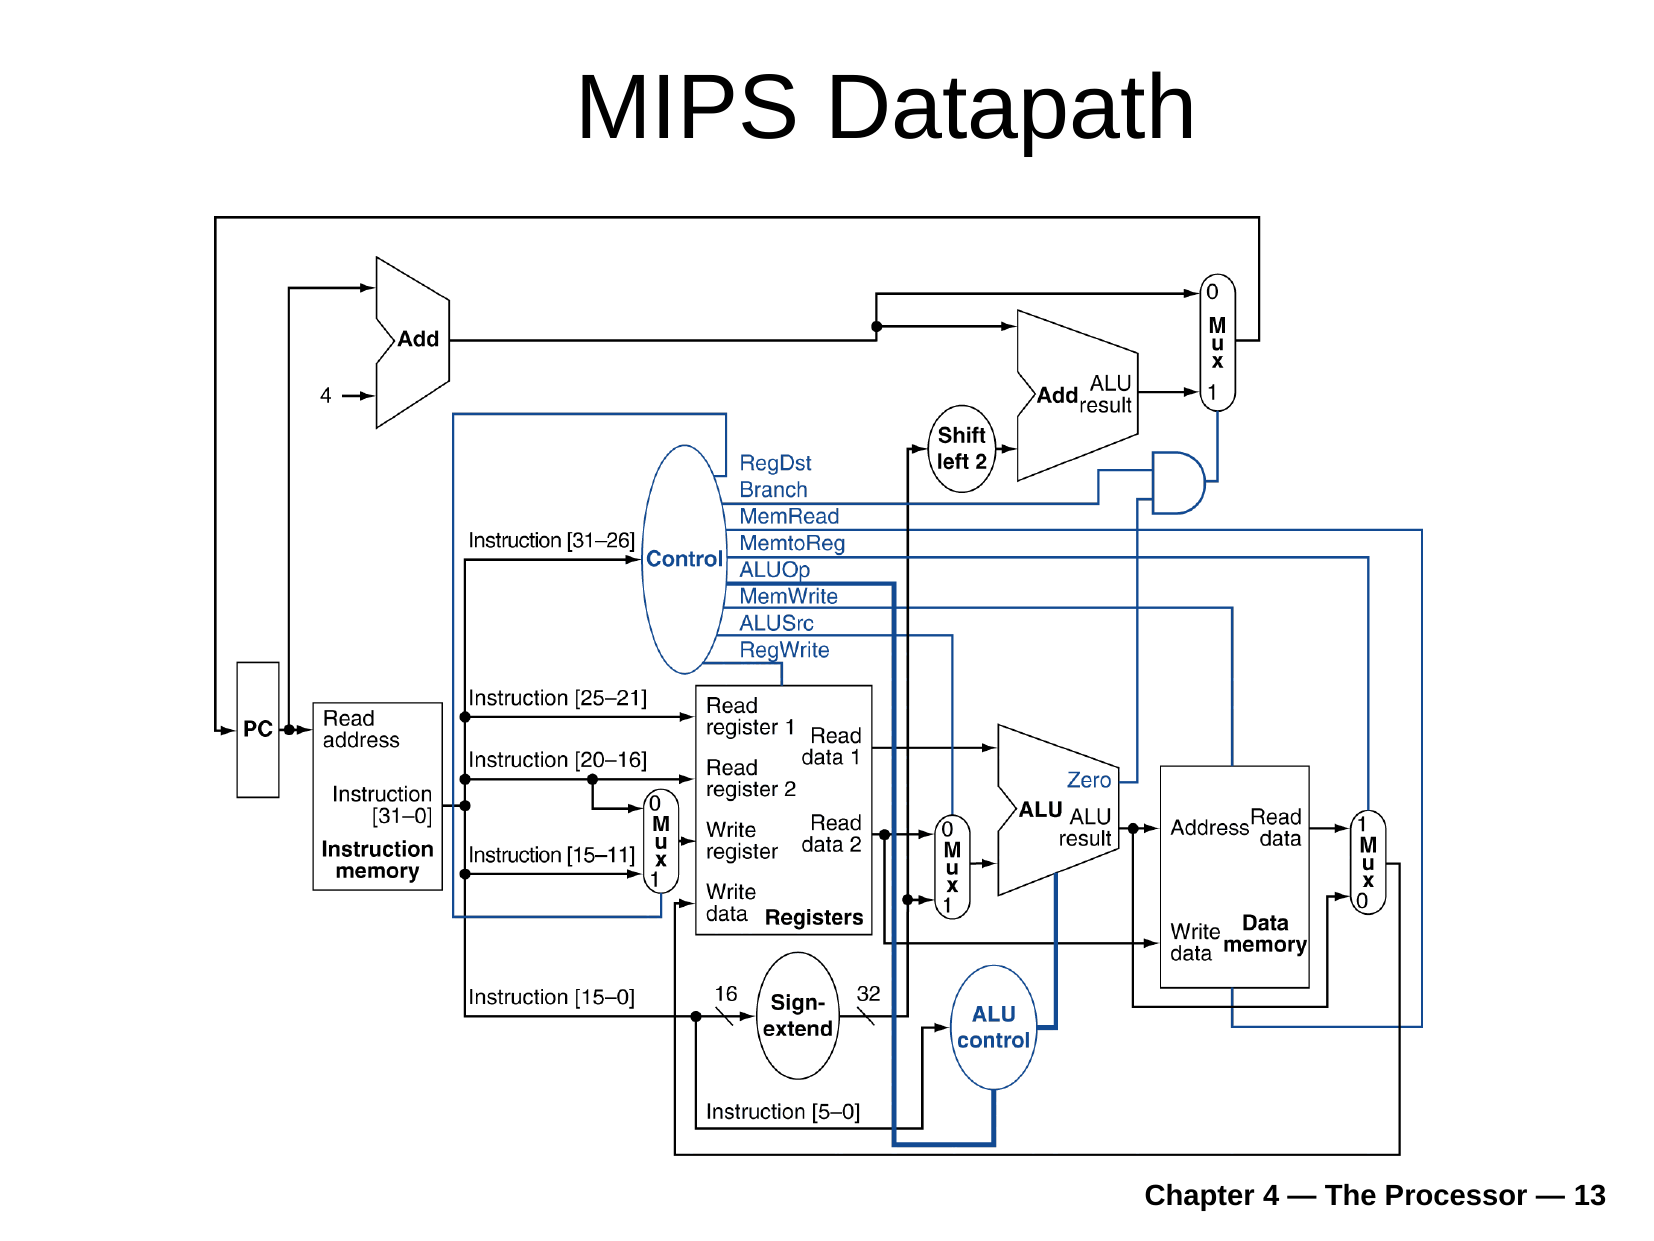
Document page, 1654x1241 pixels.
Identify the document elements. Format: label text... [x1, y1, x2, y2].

text_box Chapter 4 — The Processor — <number> [305, 1153, 1622, 1219]
picture [214, 216, 1423, 1156]
title MIPS Datapath [123, 26, 1618, 165]
